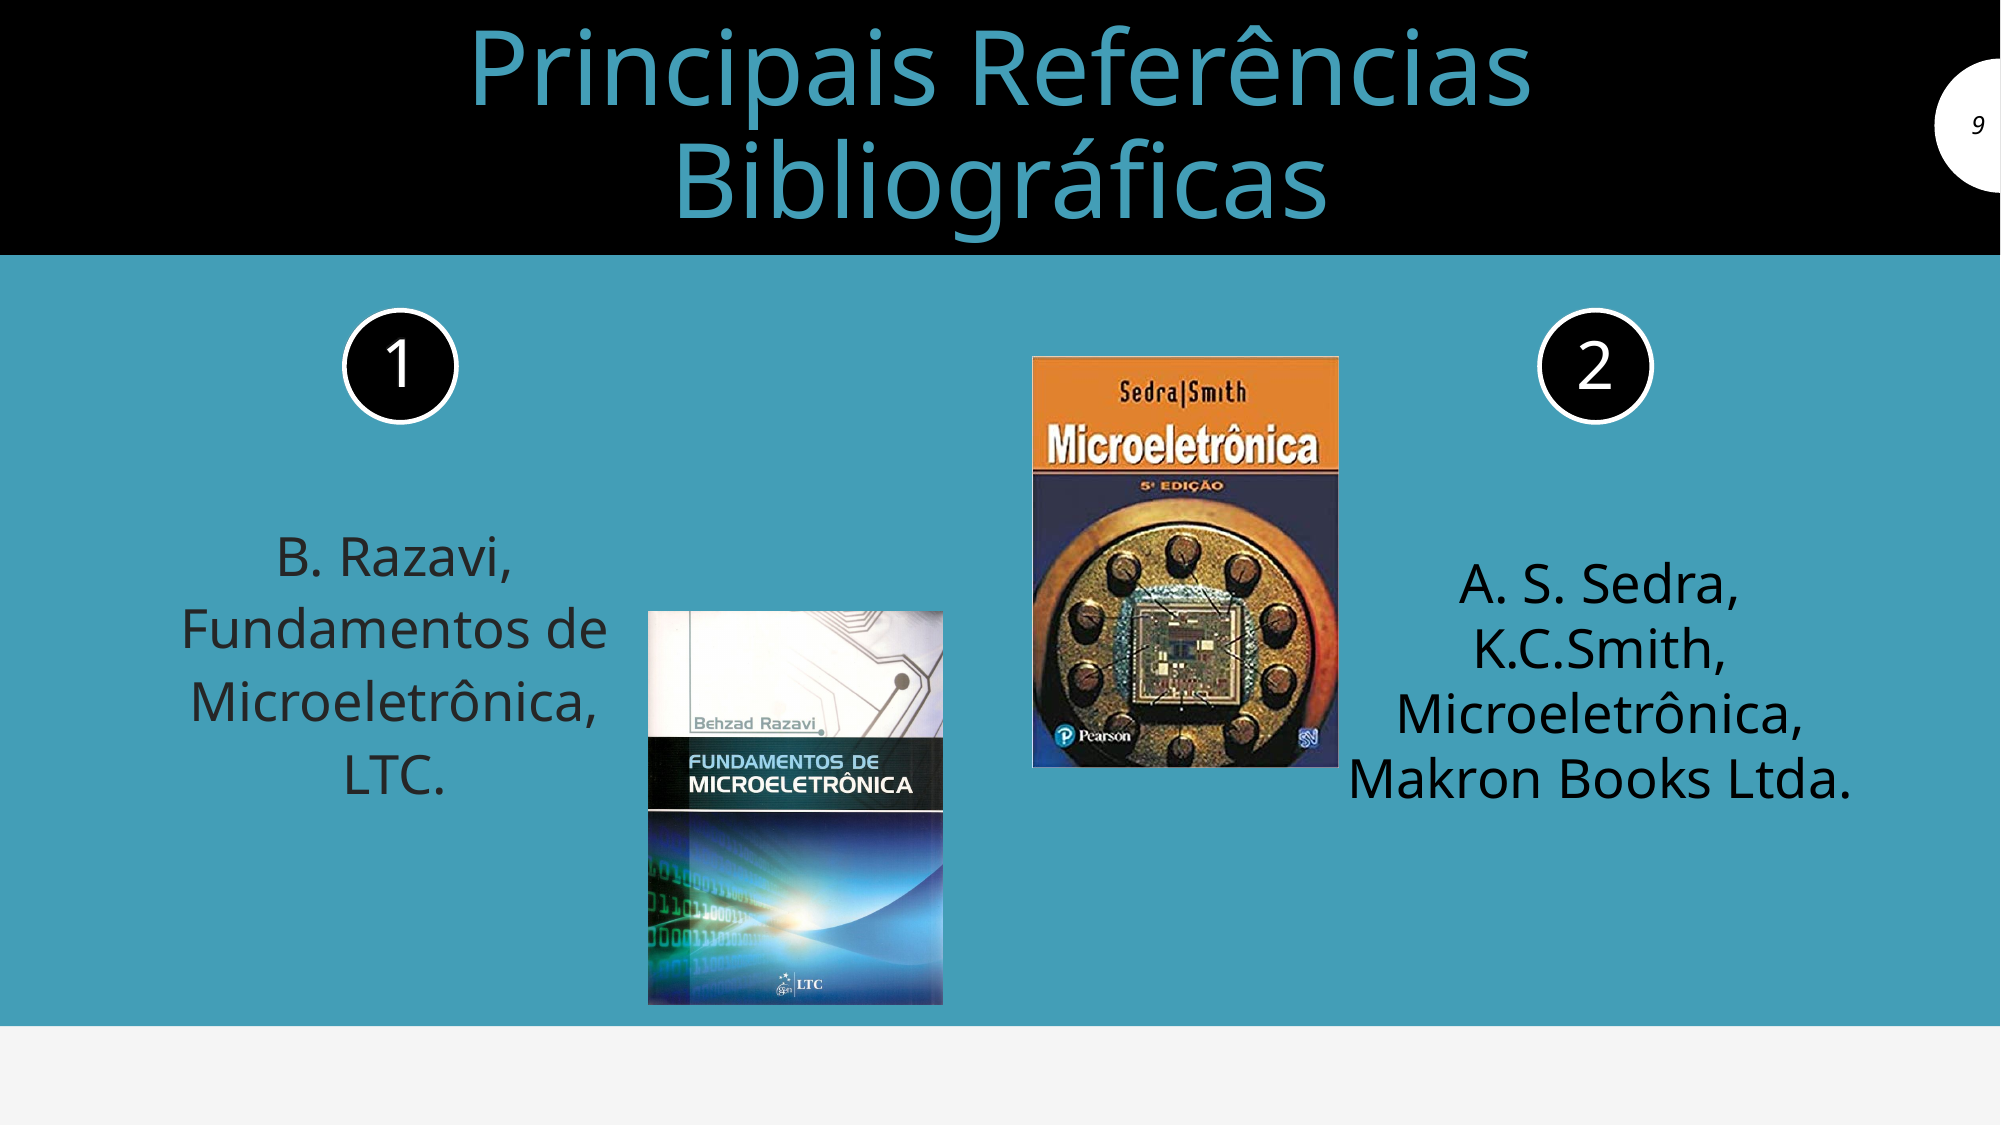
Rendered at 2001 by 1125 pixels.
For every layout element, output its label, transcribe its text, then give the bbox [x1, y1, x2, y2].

slide_number <número> [1933, 96, 2000, 157]
text_box [344, 314, 457, 423]
list B. Razavi, Fundamentos de Microeletrônica, LTC. [128, 471, 662, 848]
text_box 1 [366, 313, 422, 409]
title Principais Referências Bibliográficas [125, 46, 1877, 211]
text_box 2 [1562, 315, 1617, 411]
picture [1032, 356, 1339, 768]
text_box [1539, 310, 1652, 423]
list A. S. Sedra, K.C.Smith, Microeletrônica, Makron Books Ltda. [1325, 450, 1875, 908]
picture [648, 611, 943, 1005]
